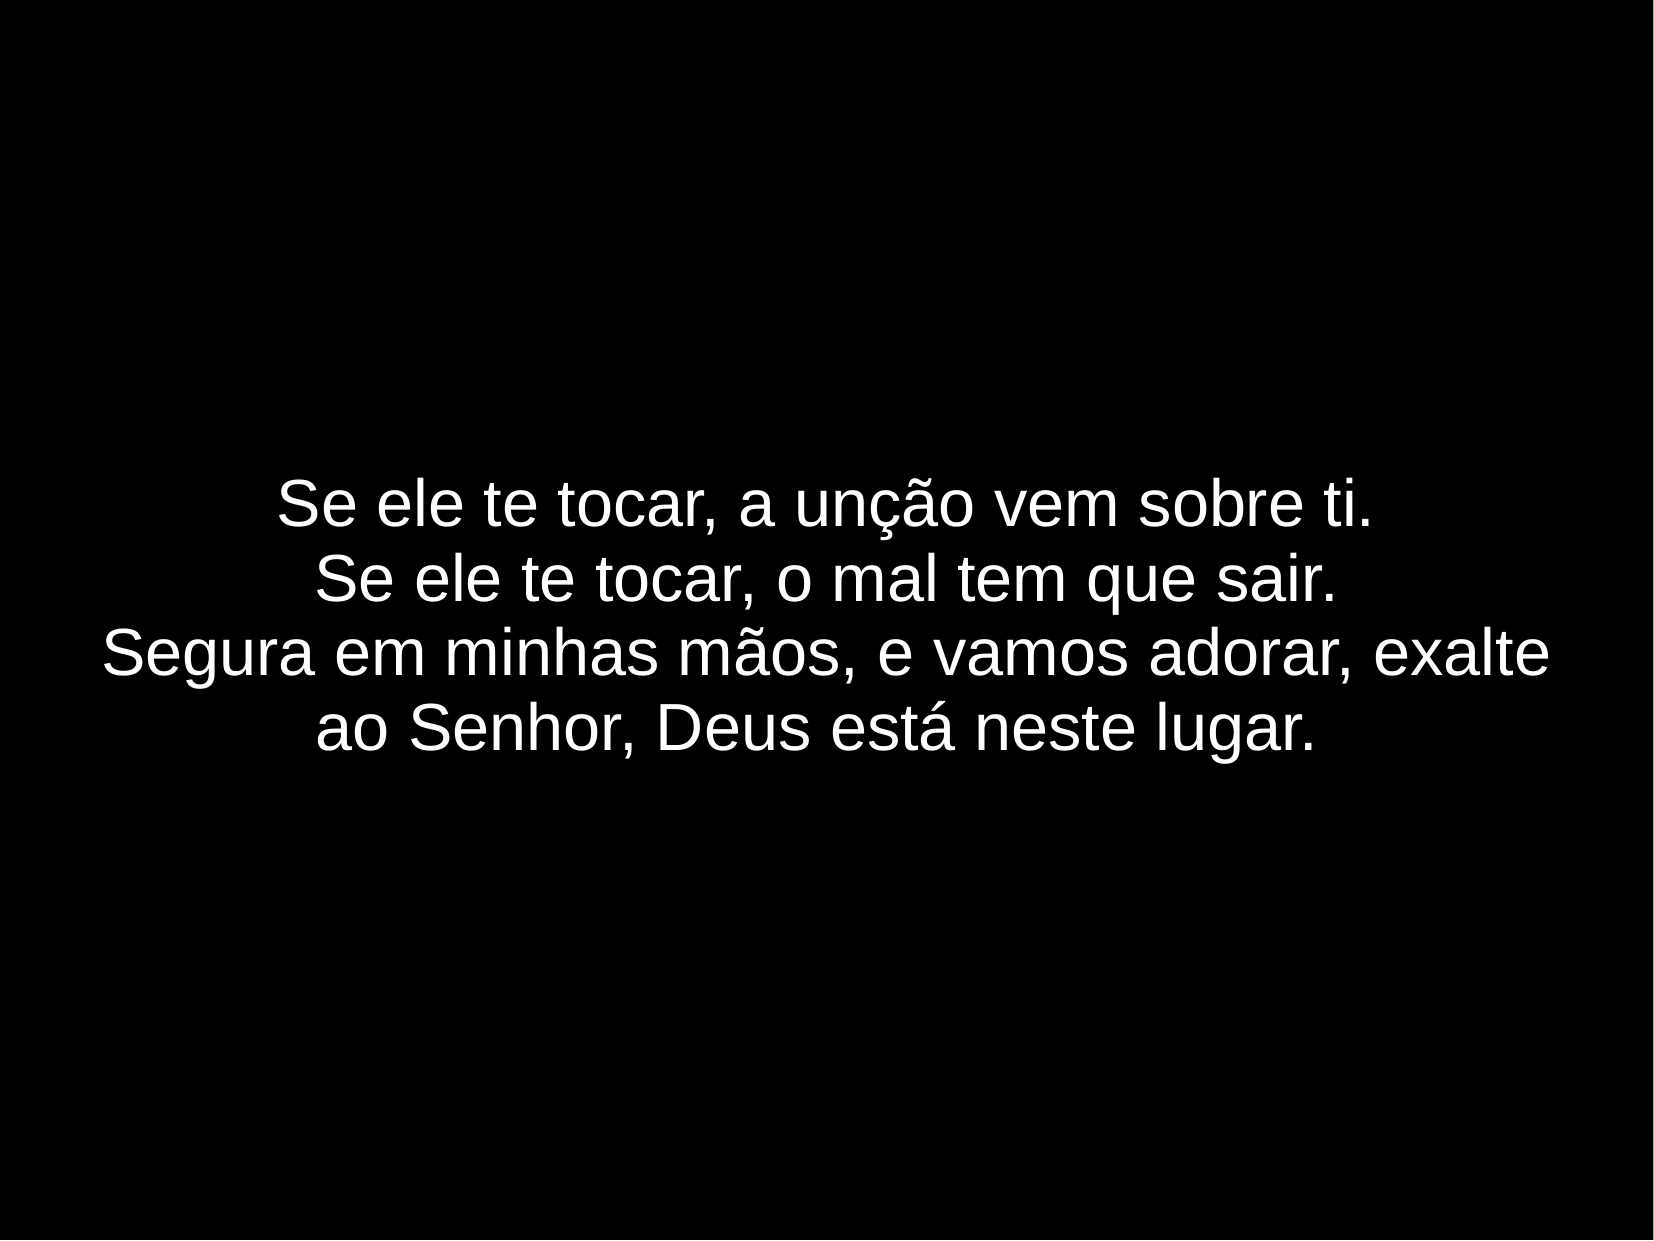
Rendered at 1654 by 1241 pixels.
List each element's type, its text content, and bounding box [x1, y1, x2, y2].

subtitle Se ele te tocar, a unção vem sobre ti. Se ele te tocar, o mal tem que sair. Segura em minhas mãos, e vamos adorar, exalte ao Senhor, Deus está neste lugar. [82, 49, 1571, 1182]
